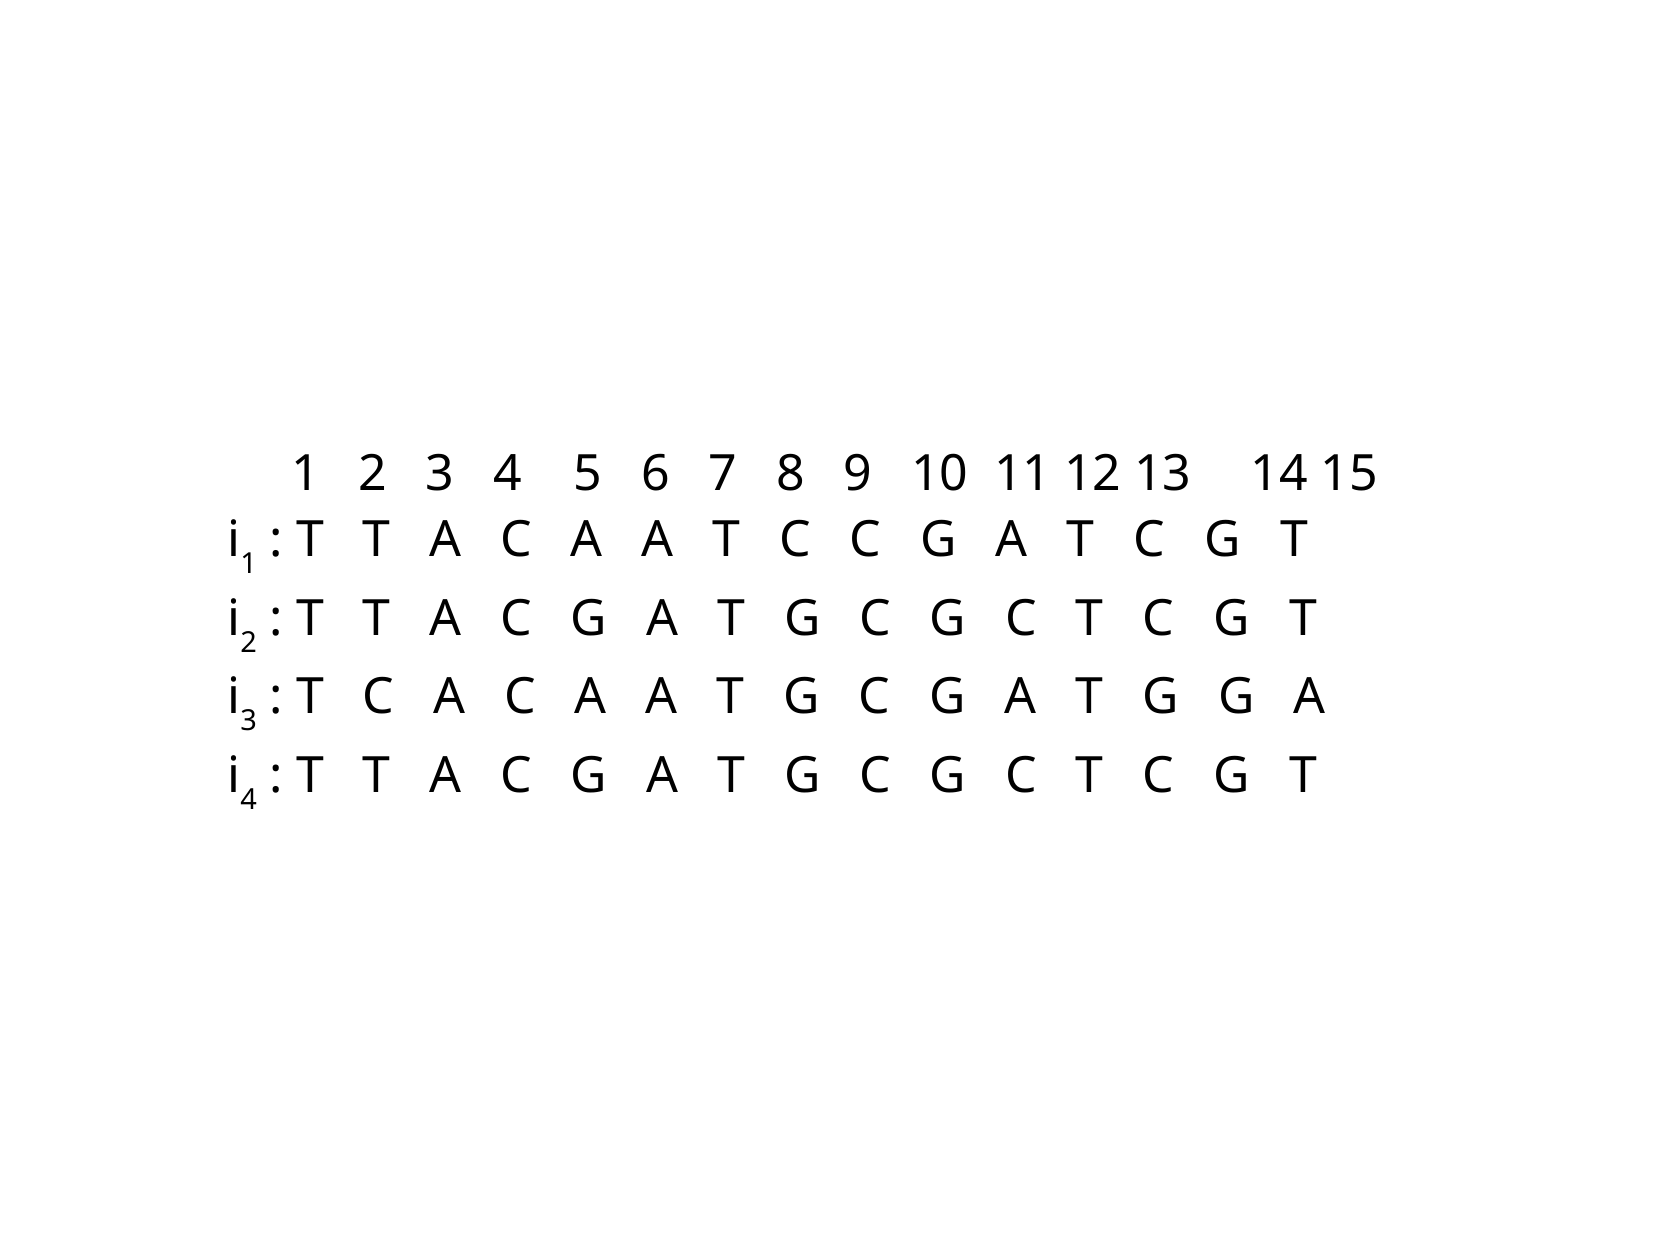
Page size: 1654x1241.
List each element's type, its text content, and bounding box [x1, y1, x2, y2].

text_box i1 : T T A C A A T C C G A T C G T i2 : T T A C G A T G C G C T C G T i3 : T C A C A A T G C G A T G G A i4 : T T A C G A T G C G C T C G T [212, 496, 1465, 867]
text_box 1 2 3 4 5 6 7 8 9 10 11 12 13 14 15 [276, 429, 1436, 507]
